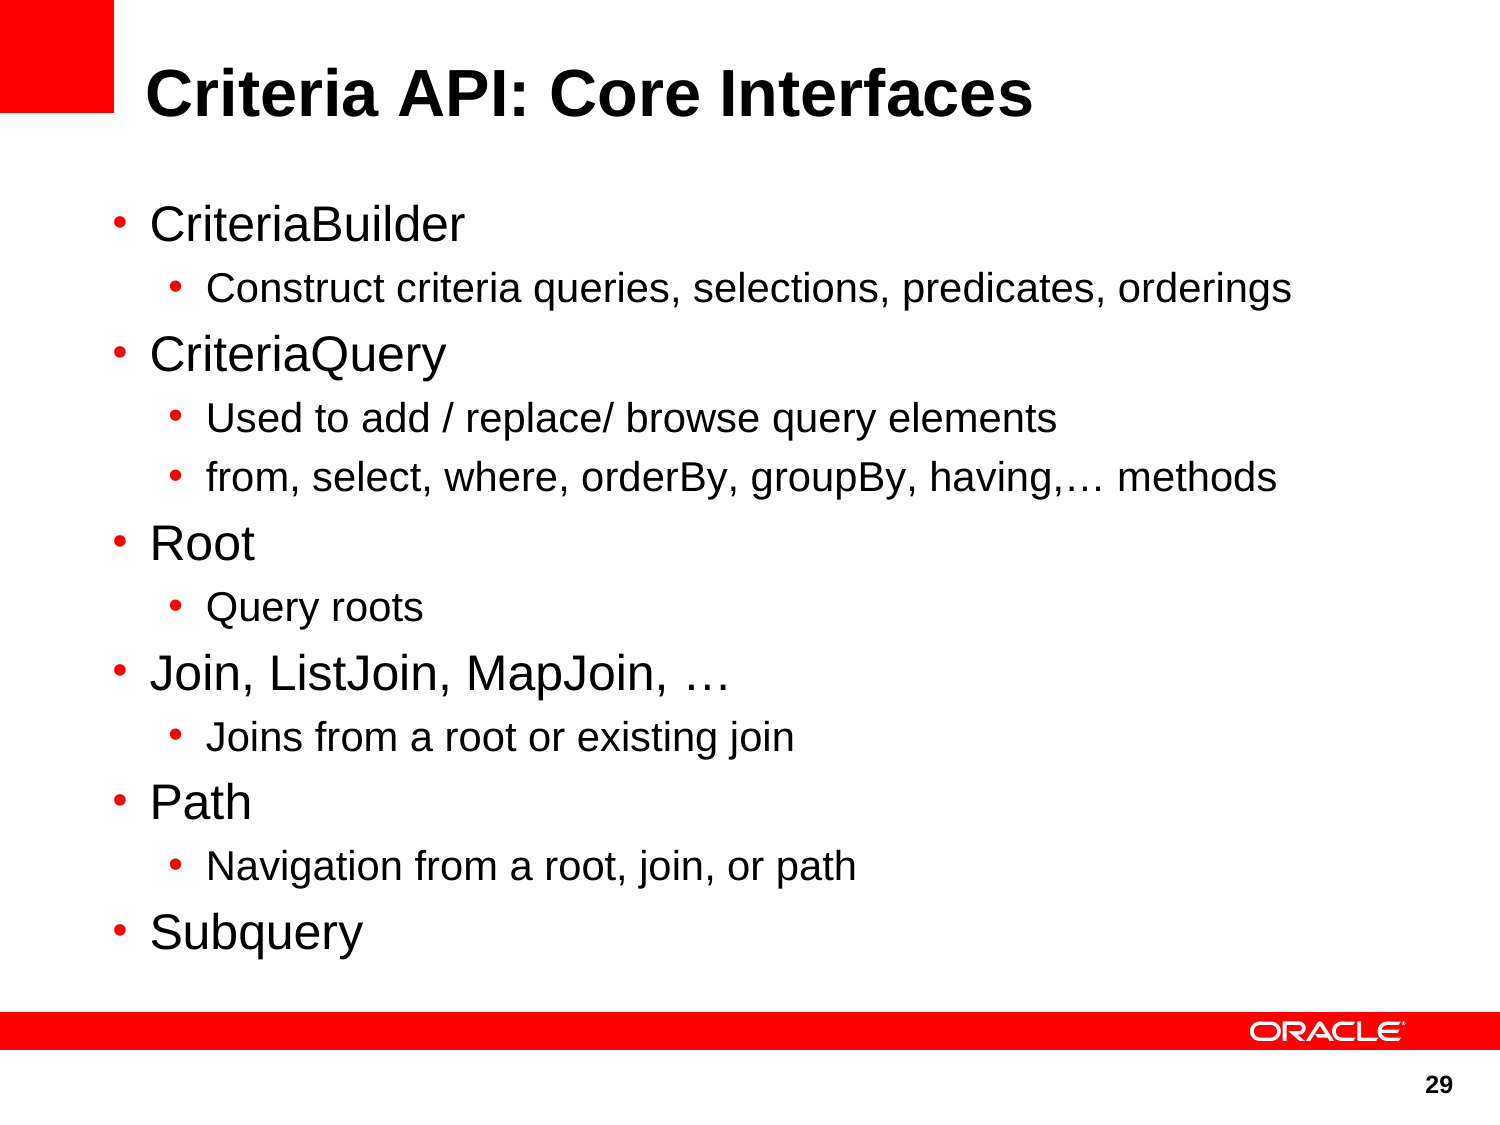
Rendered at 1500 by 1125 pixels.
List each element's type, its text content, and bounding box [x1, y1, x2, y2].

picture [0, 1012, 1500, 1050]
title Criteria API: Core Interfaces [145, 49, 1390, 205]
list CriteriaBuilder Construct criteria queries, selections, predicates, orderings CriteriaQuery Used to add / replace/ browse query elements from, select, where, orderBy, groupBy, having,… methods Root Query roots Join, ListJoin, MapJoin, … Joins from a root or existing join Path Navigation from a root, join, or path Subquery [112, 191, 1349, 960]
picture [0, 0, 114, 113]
